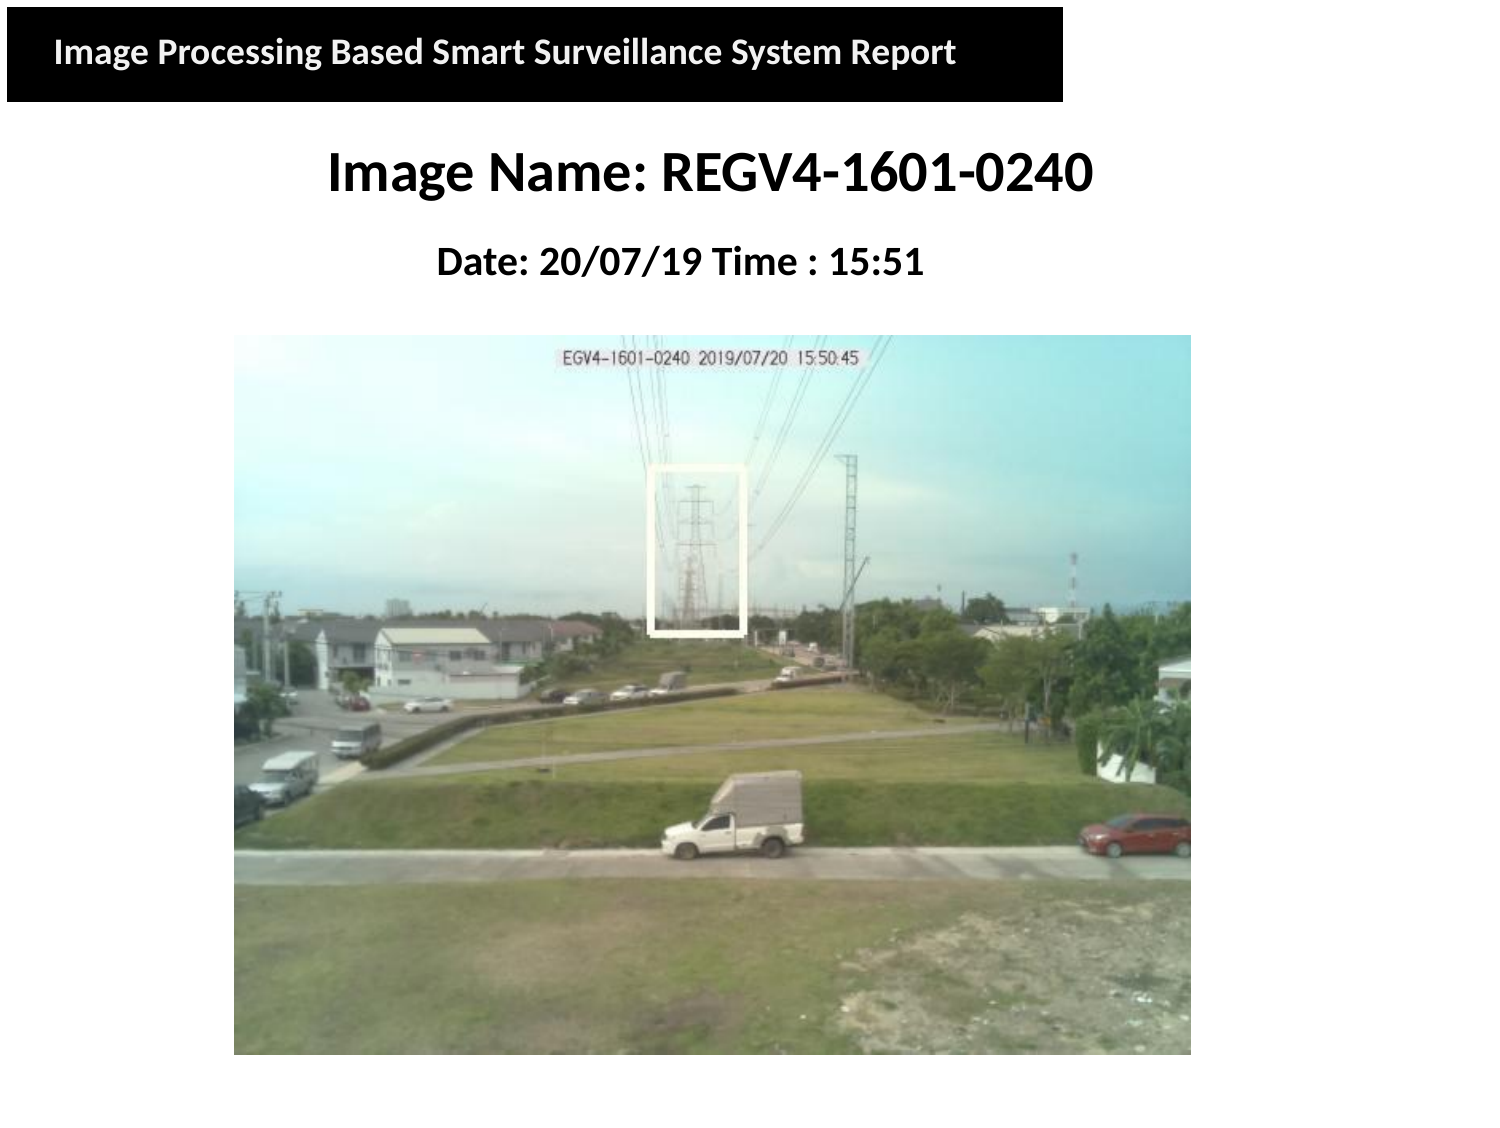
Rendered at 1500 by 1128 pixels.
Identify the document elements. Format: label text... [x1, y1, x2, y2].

text_box Date: 20/07/19 Time : 15:51 [421, 234, 1360, 547]
picture [7, 7, 1063, 102]
text_box Image Processing Based Smart Surveillance System Report [39, 23, 977, 180]
text_box Image Name: REGV4-1601-0240 [312, 140, 1251, 335]
picture [234, 335, 1191, 1055]
